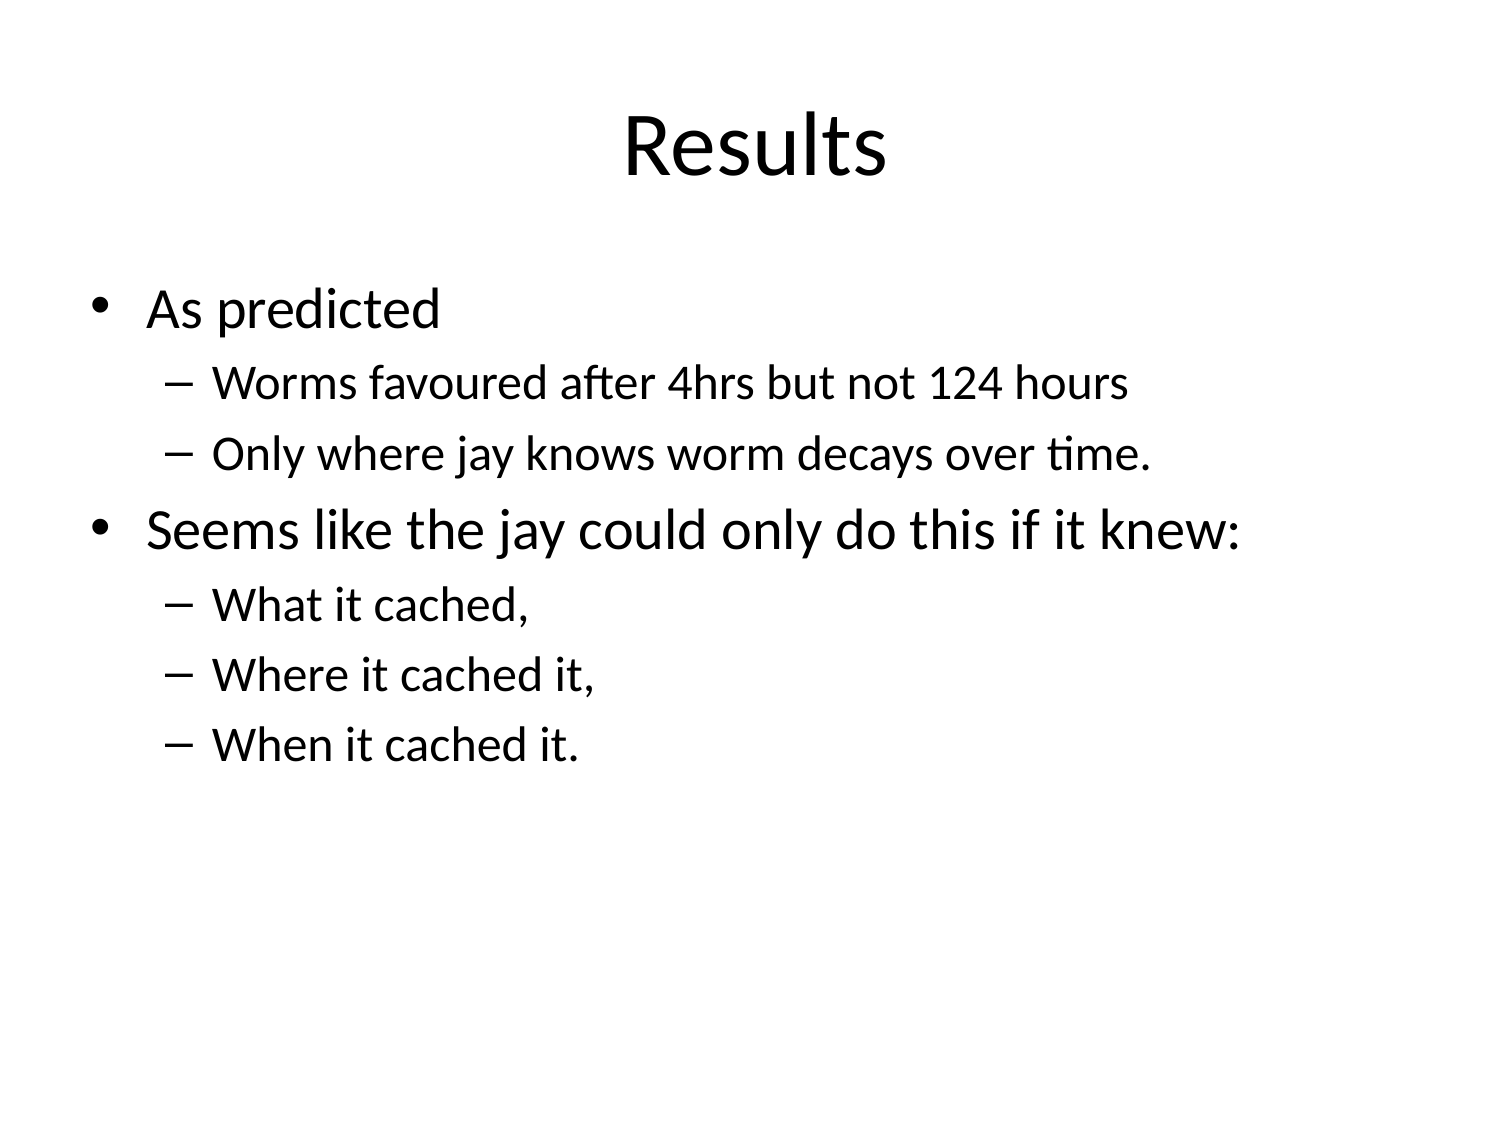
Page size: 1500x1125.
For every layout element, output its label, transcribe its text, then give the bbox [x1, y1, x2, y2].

title Results [424, 45, 1087, 233]
list As predicted Worms favoured after 4hrs but not 124 hours Only where jay knows worm decays over time. Seems like the jay could only do this if it knew: What it cached, Where it cached it, When it cached it. [75, 262, 1394, 1005]
